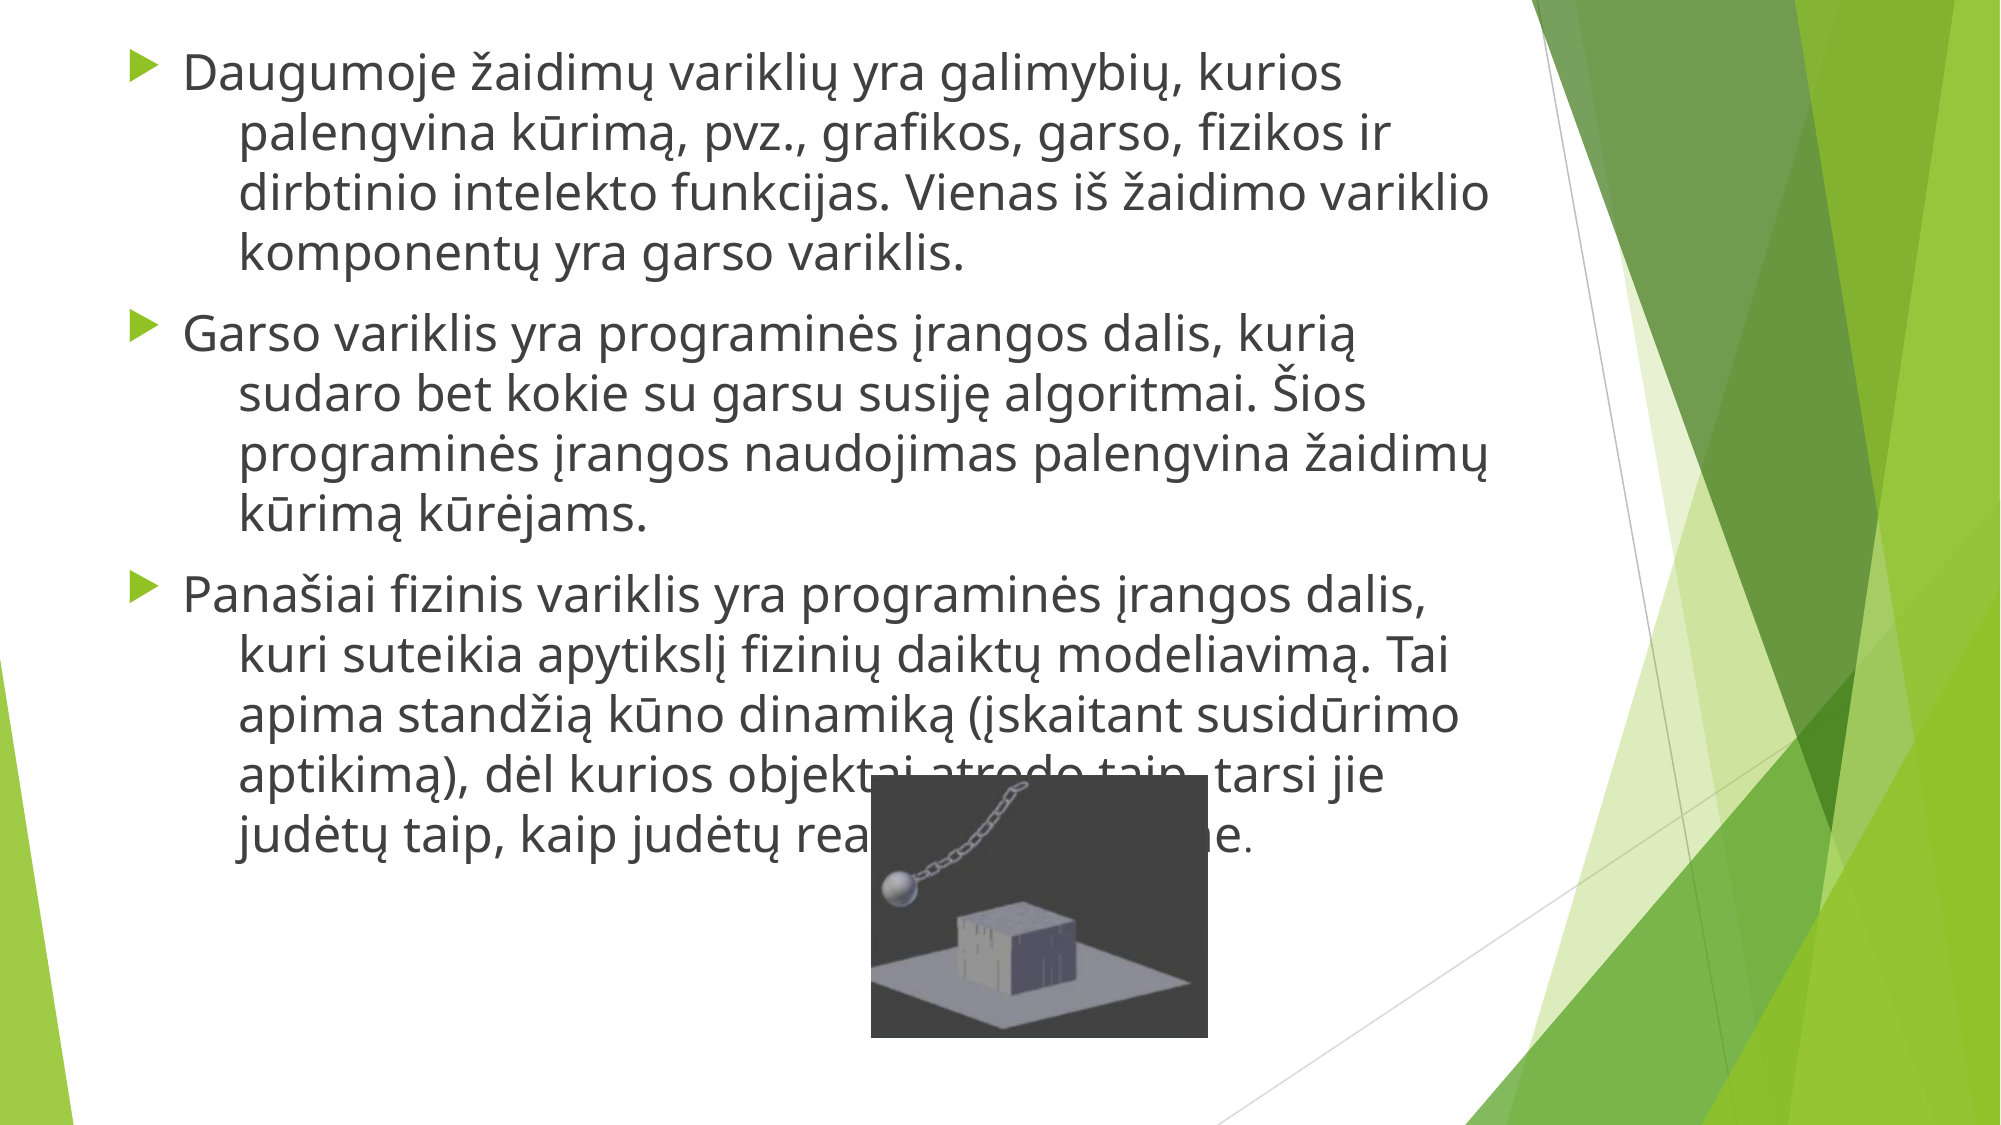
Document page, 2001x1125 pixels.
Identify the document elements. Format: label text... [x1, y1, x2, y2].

picture [871, 775, 1208, 1038]
list Daugumoje žaidimų variklių yra galimybių, kurios palengvina kūrimą, pvz., grafikos, garso, fizikos ir dirbtinio intelekto funkcijas. Vienas iš žaidimo variklio komponentų yra garso variklis. Garso variklis yra programinės įrangos dalis, kurią sudaro bet kokie su garsu susiję algoritmai. Šios programinės įrangos naudojimas palengvina žaidimų kūrimą kūrėjams. Panašiai fizinis variklis yra programinės įrangos dalis, kuri suteikia apytikslį fizinių daiktų modeliavimą. Tai apima standžią kūno dinamiką (įskaitant susidūrimo aptikimą), dėl kurios objektai atrodo taip, tarsi jie judėtų taip, kaip judėtų realiame gyvenime. [111, 33, 1522, 992]
